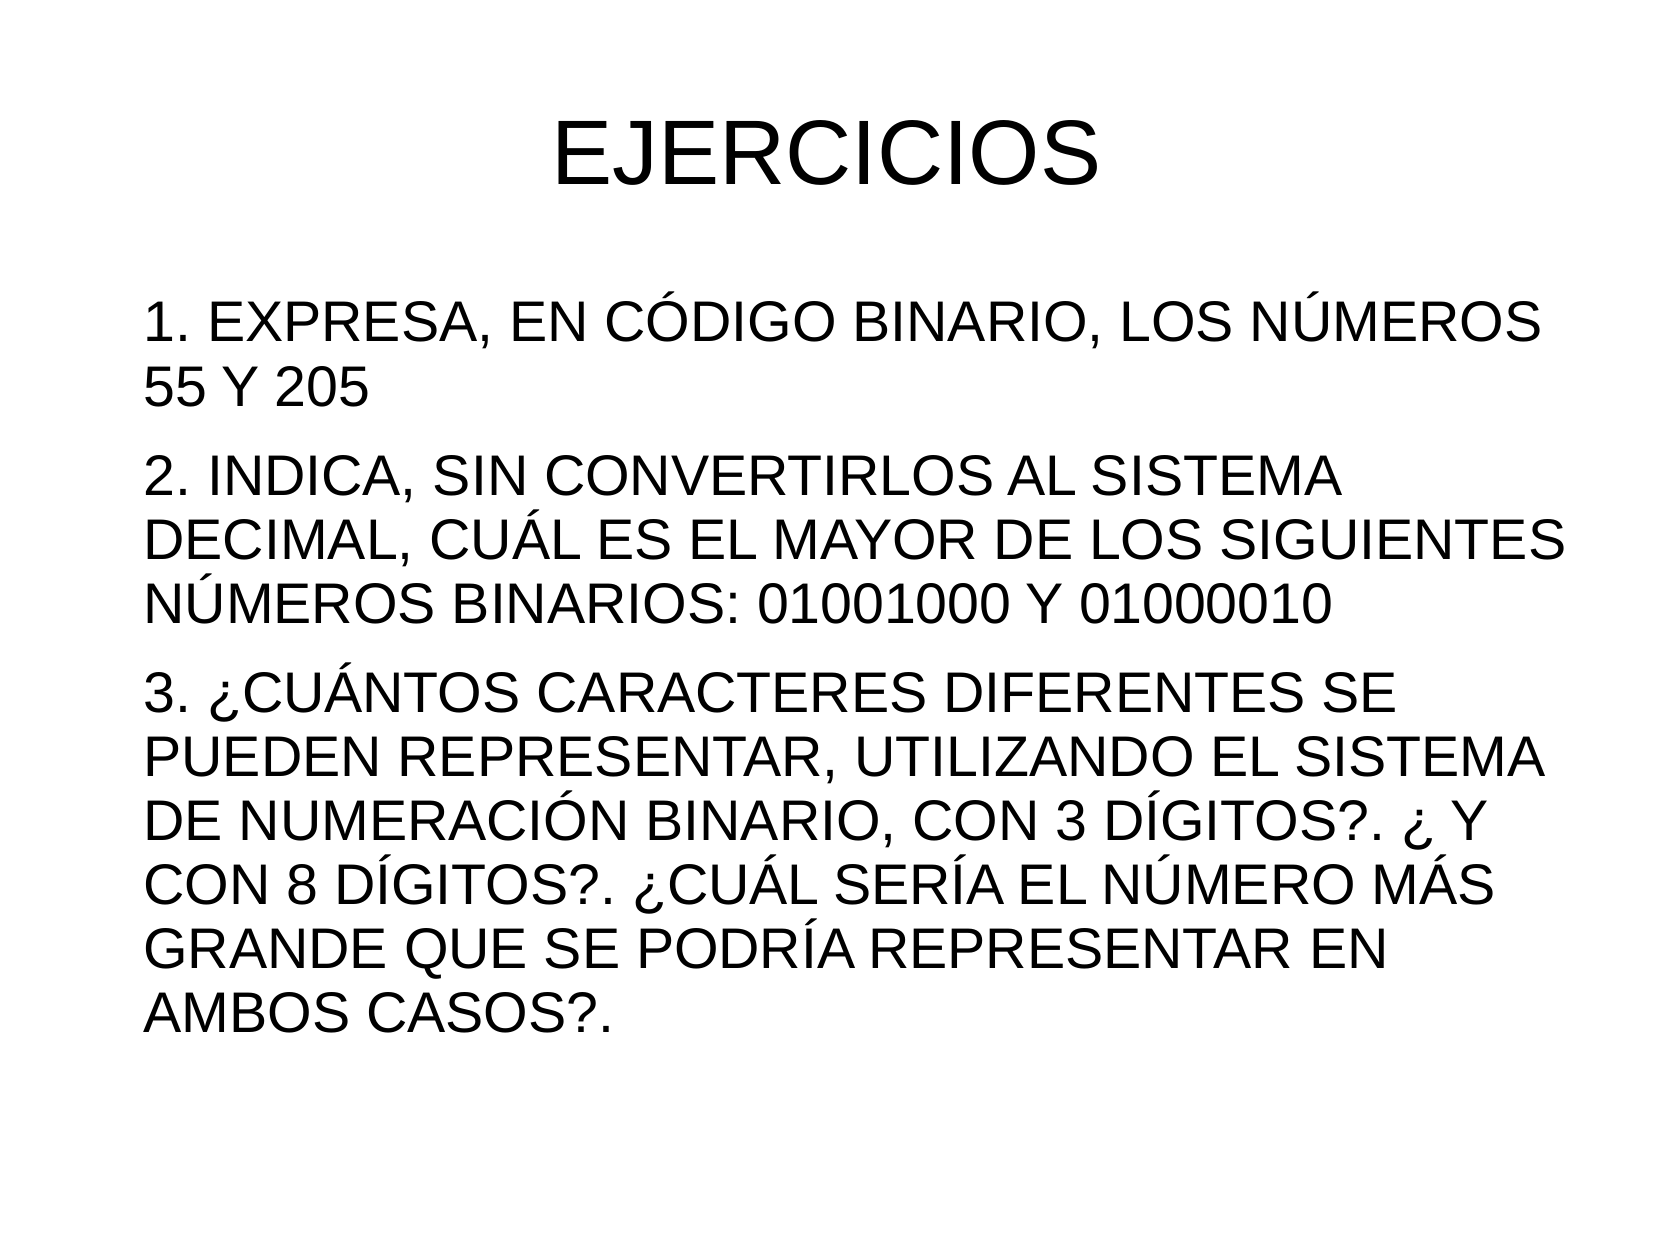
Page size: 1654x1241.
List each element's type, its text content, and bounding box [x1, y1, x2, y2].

title EJERCICIOS [82, 56, 1571, 250]
list 1. EXPRESA, EN CÓDIGO BINARIO, LOS NÚMEROS 55 Y 205 2. INDICA, SIN CONVERTIRLOS AL SISTEMA DECIMAL, CUÁL ES EL MAYOR DE LOS SIGUIENTES NÚMEROS BINARIOS: 01001000 Y 01000010 3. ¿CUÁNTOS CARACTERES DIFERENTES SE PUEDEN REPRESENTAR, UTILIZANDO EL SISTEMA DE NUMERACIÓN BINARIO, CON 3 DÍGITOS?. ¿ Y CON 8 DÍGITOS?. ¿CUÁL SERÍA EL NÚMERO MÁS GRANDE QUE SE PODRÍA REPRESENTAR EN AMBOS CASOS?. [82, 290, 1571, 1109]
